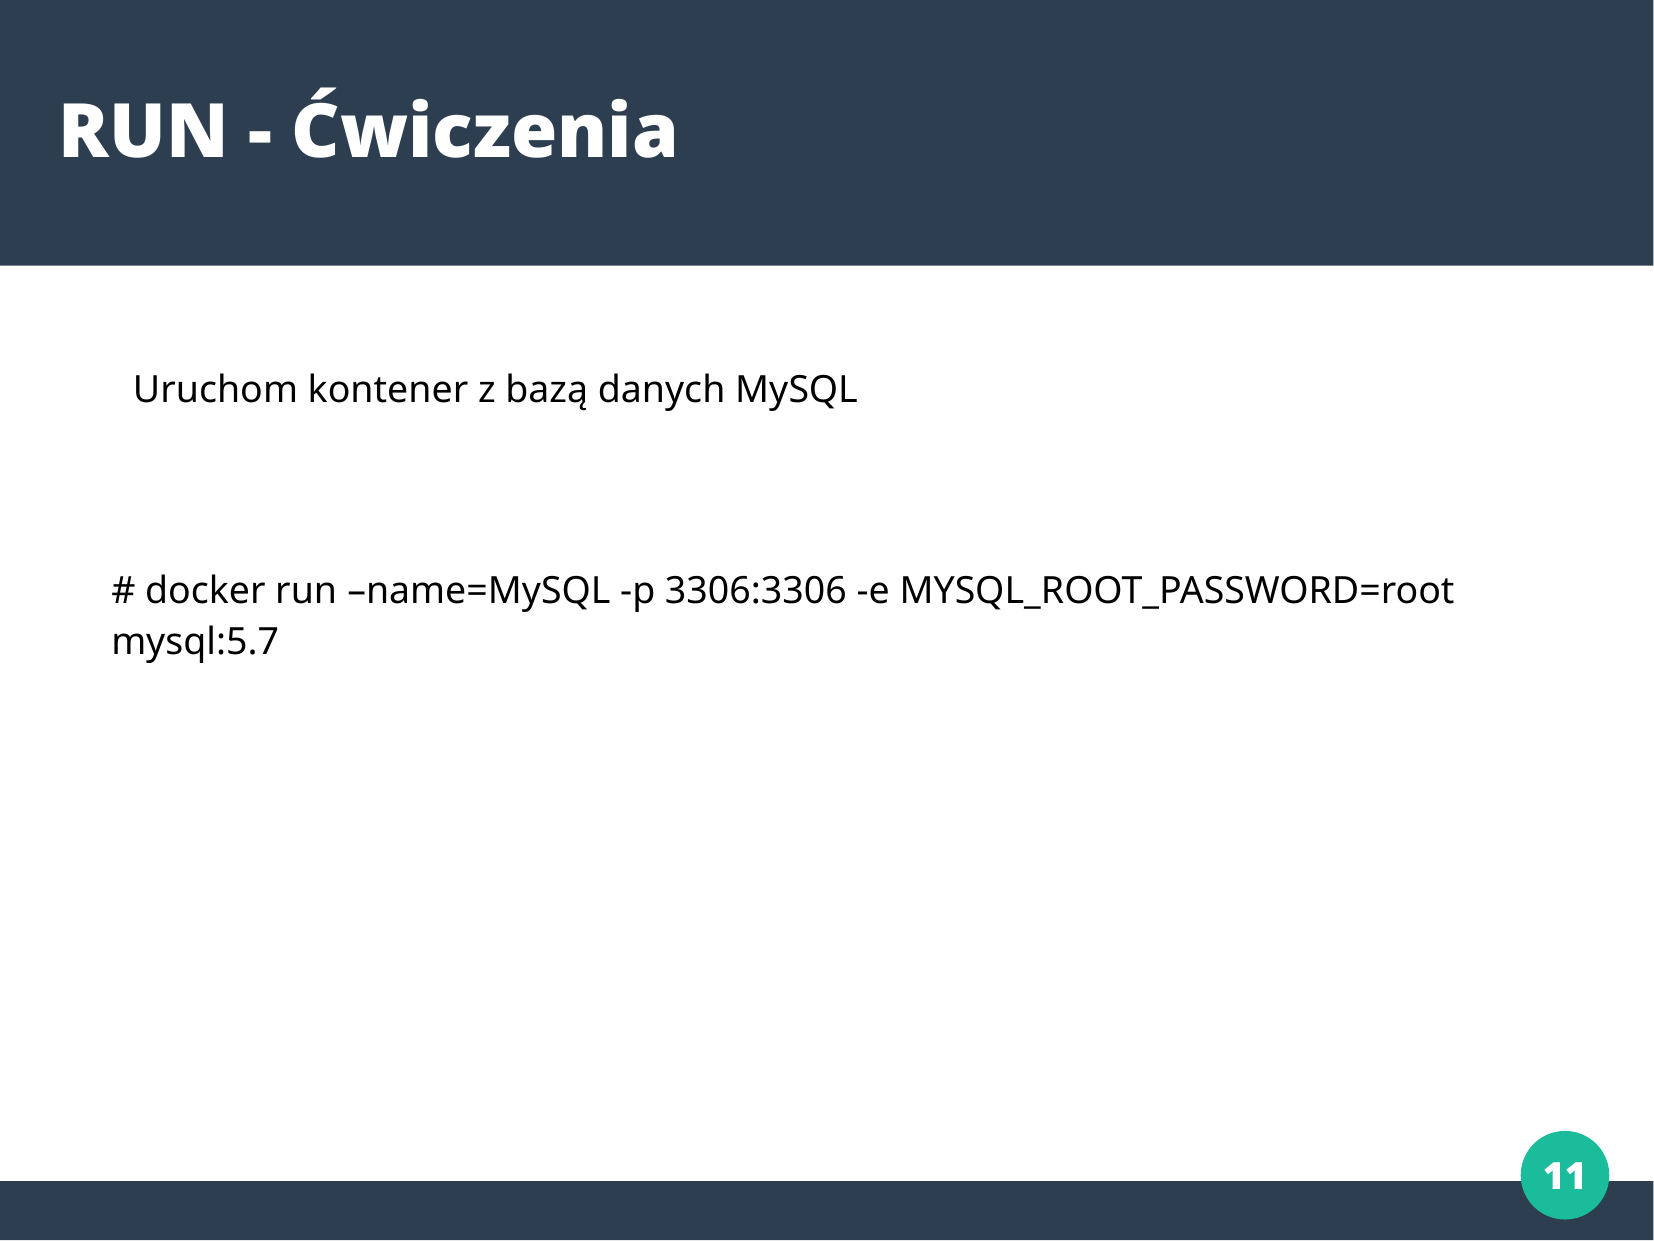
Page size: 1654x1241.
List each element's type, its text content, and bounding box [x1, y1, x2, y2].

text_box Uruchom kontener z bazą danych MySQL [118, 355, 921, 414]
title RUN - Ćwiczenia [59, 49, 1595, 207]
text_box # docker run –name=MySQL -p 3306:3306 -e MYSQL_ROOT_PASSWORD=root mysql:5.7 [96, 555, 1598, 658]
